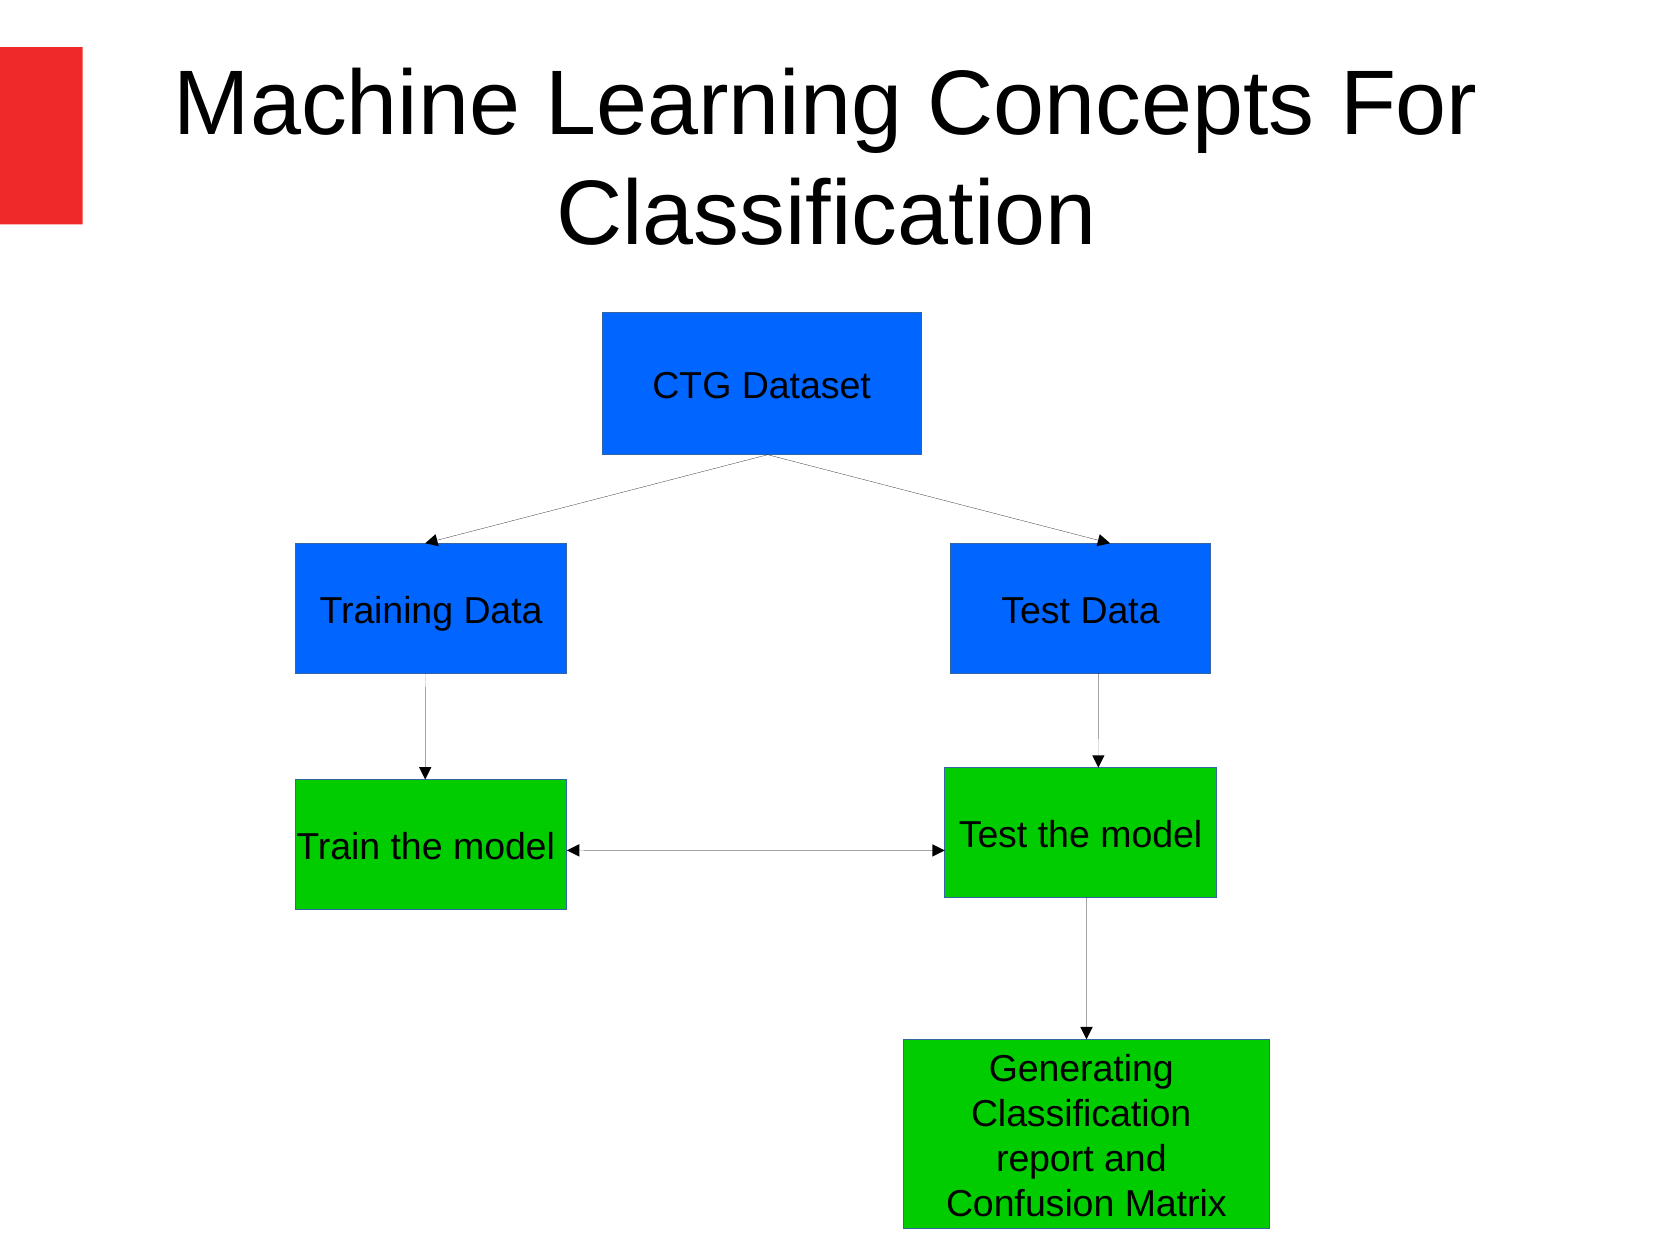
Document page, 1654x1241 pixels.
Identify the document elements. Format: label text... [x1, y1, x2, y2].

text_box Train the model [295, 779, 567, 910]
text_box Test the model [944, 767, 1217, 898]
text_box Generating Classification report and Confusion Matrix [903, 1039, 1270, 1229]
text_box CTG Dataset [602, 312, 922, 455]
text_box Training Data [295, 543, 567, 674]
text_box Machine Learning Concepts For Classification [82, 49, 1571, 257]
text_box Test Data [950, 543, 1211, 674]
